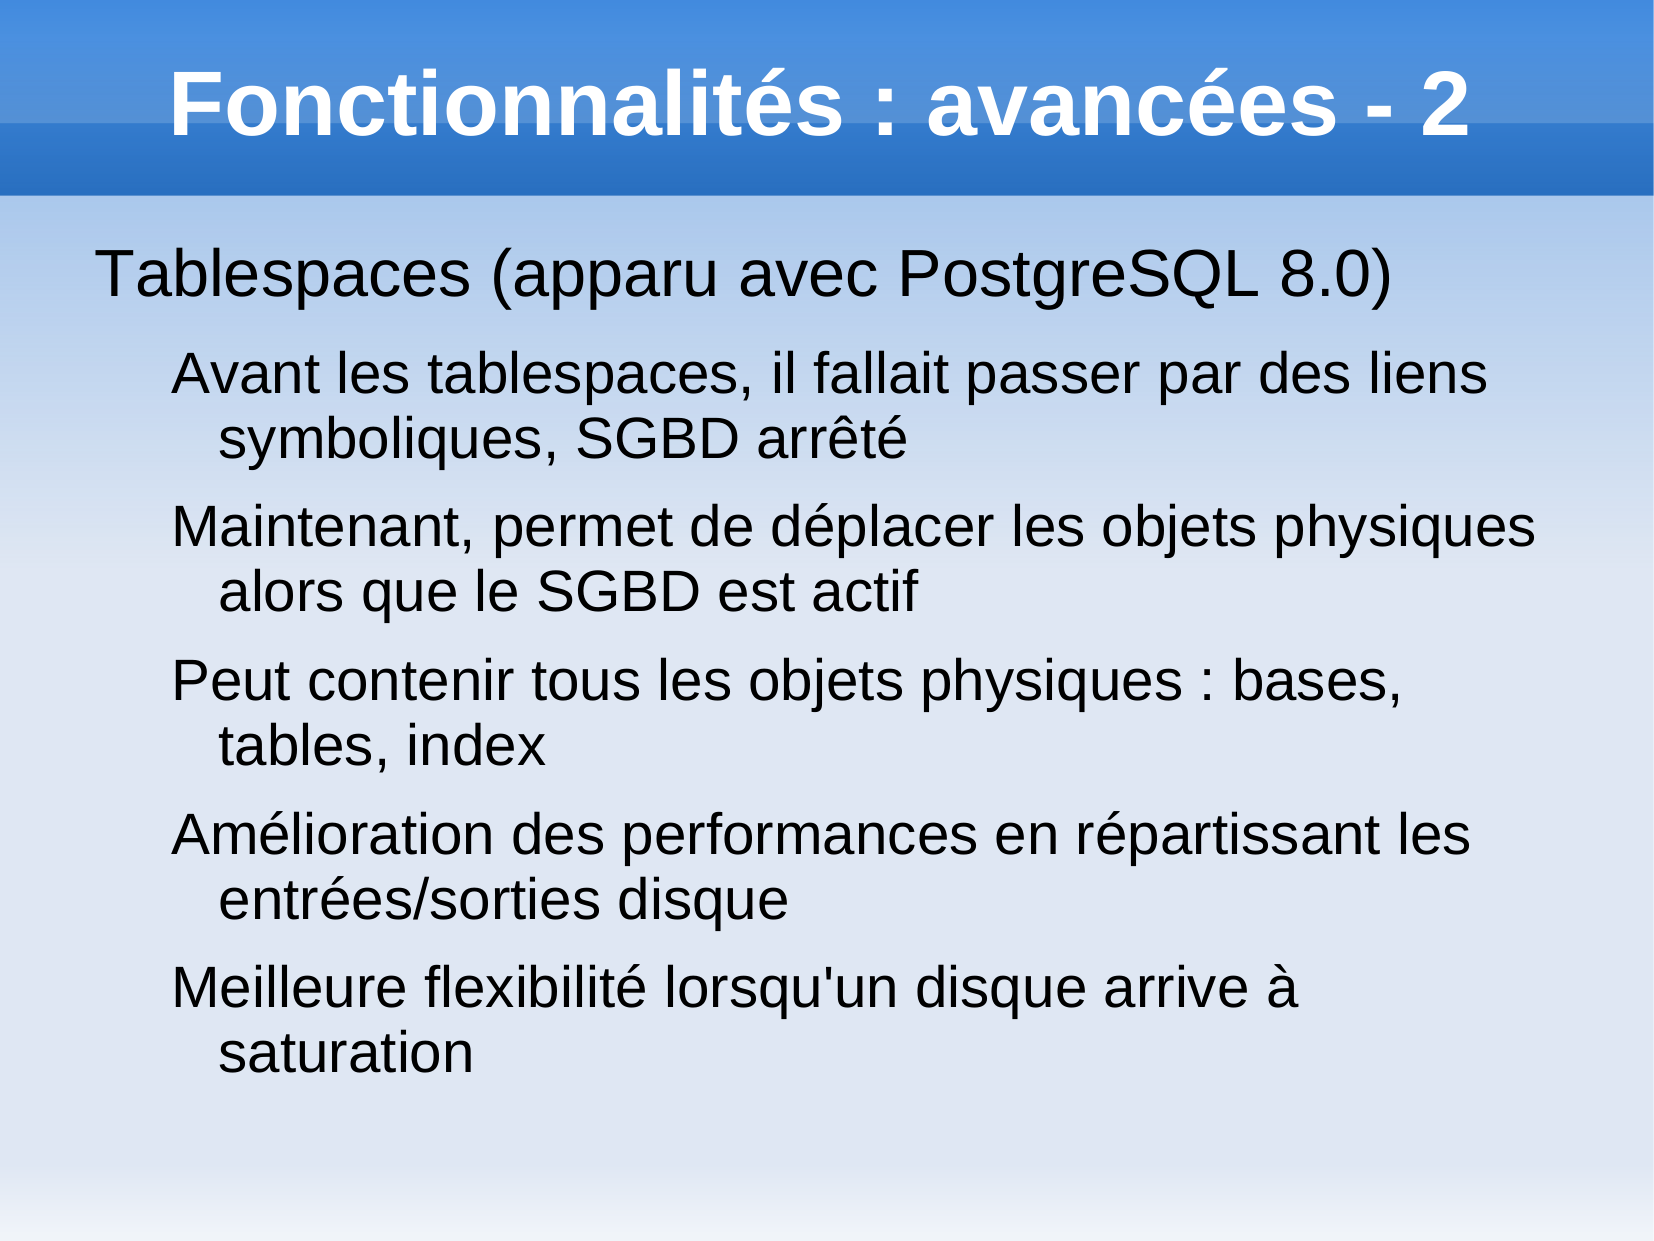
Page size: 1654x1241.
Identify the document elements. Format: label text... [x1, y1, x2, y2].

picture [0, 0, 1654, 1241]
title Fonctionnalités : avancées - 2 [76, 7, 1565, 200]
list Tablespaces (apparu avec PostgreSQL 8.0) Avant les tablespaces, il fallait passer par des liens symboliques, SGBD arrêté Maintenant, permet de déplacer les objets physiques alors que le SGBD est actif Peut contenir tous les objets physiques : bases, tables, index Amélioration des performances en répartissant les entrées/sorties disque Meilleure flexibilité lorsqu'un disque arrive à saturation [76, 236, 1565, 1169]
